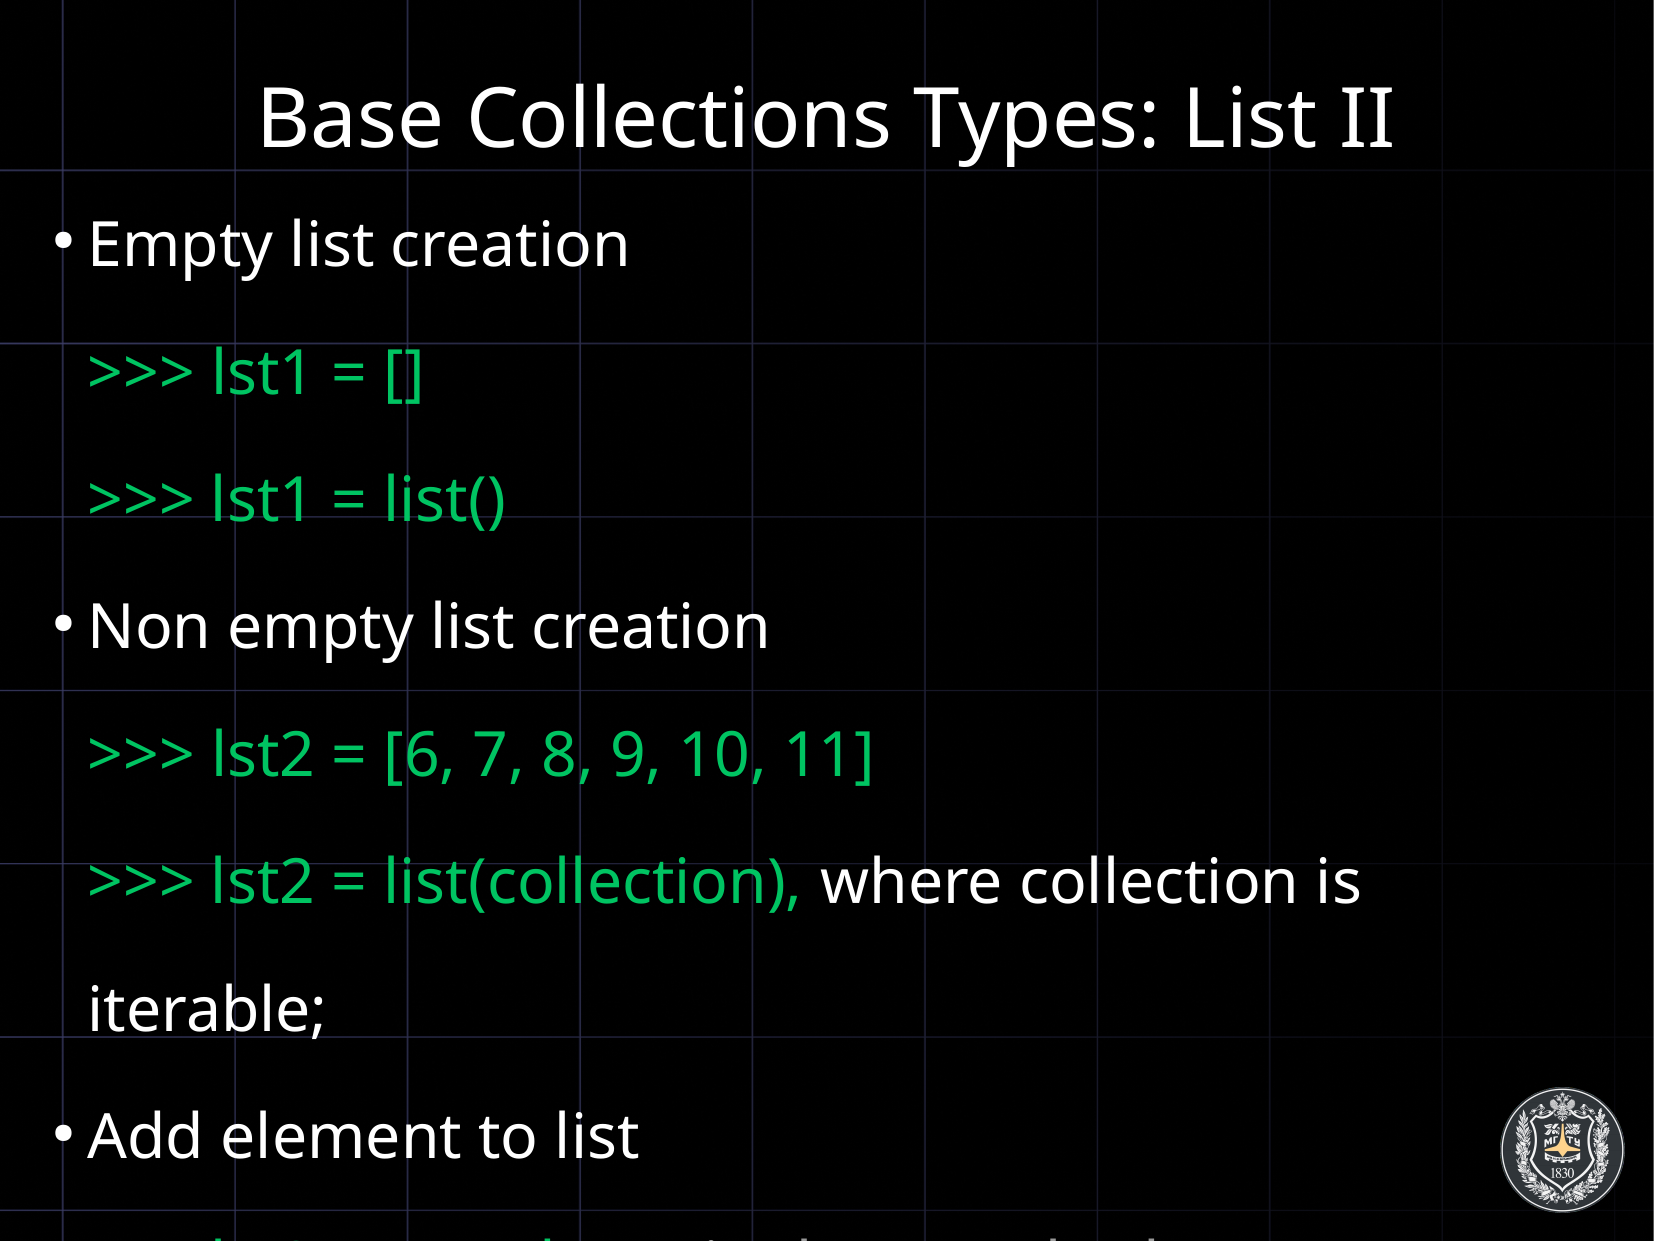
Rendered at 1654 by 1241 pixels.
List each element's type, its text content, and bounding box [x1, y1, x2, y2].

text_box Empty list creation >>> lst1 = [] >>> lst1 = list() Non empty list creation >>> lst2 = [6, 7, 8, 9, 10, 11] >>> lst2 = list(collection), where collection is iterable; Add element to list >>> lst2.append(4) # inplace method [37, 150, 1538, 1148]
title Base Collections Types: List II [82, 37, 1571, 193]
picture [0, 0, 1654, 1241]
